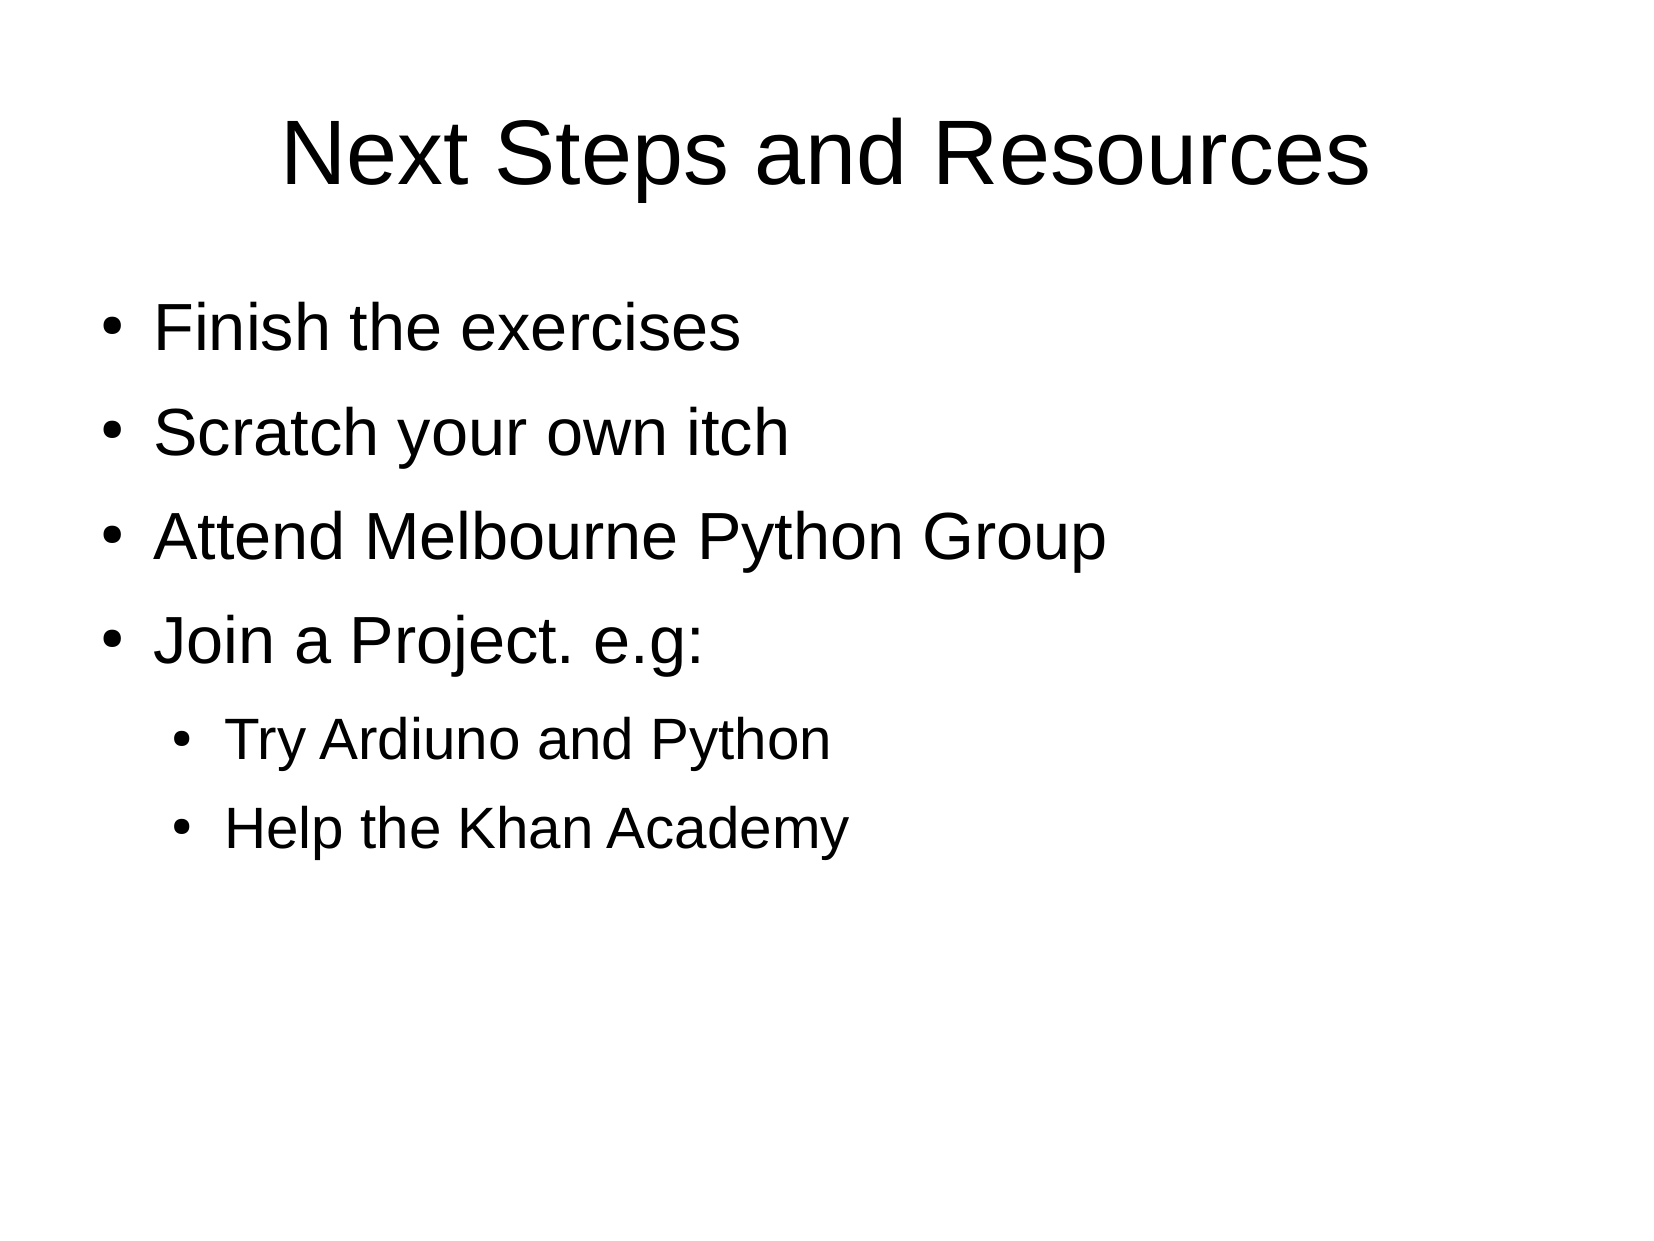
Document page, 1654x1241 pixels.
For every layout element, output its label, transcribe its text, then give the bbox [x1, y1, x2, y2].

title Next Steps and Resources [82, 49, 1571, 257]
list Finish the exercises Scratch your own itch Attend Melbourne Python Group Join a Project. e.g: Try Ardiuno and Python Help the Khan Academy [82, 290, 1571, 1109]
